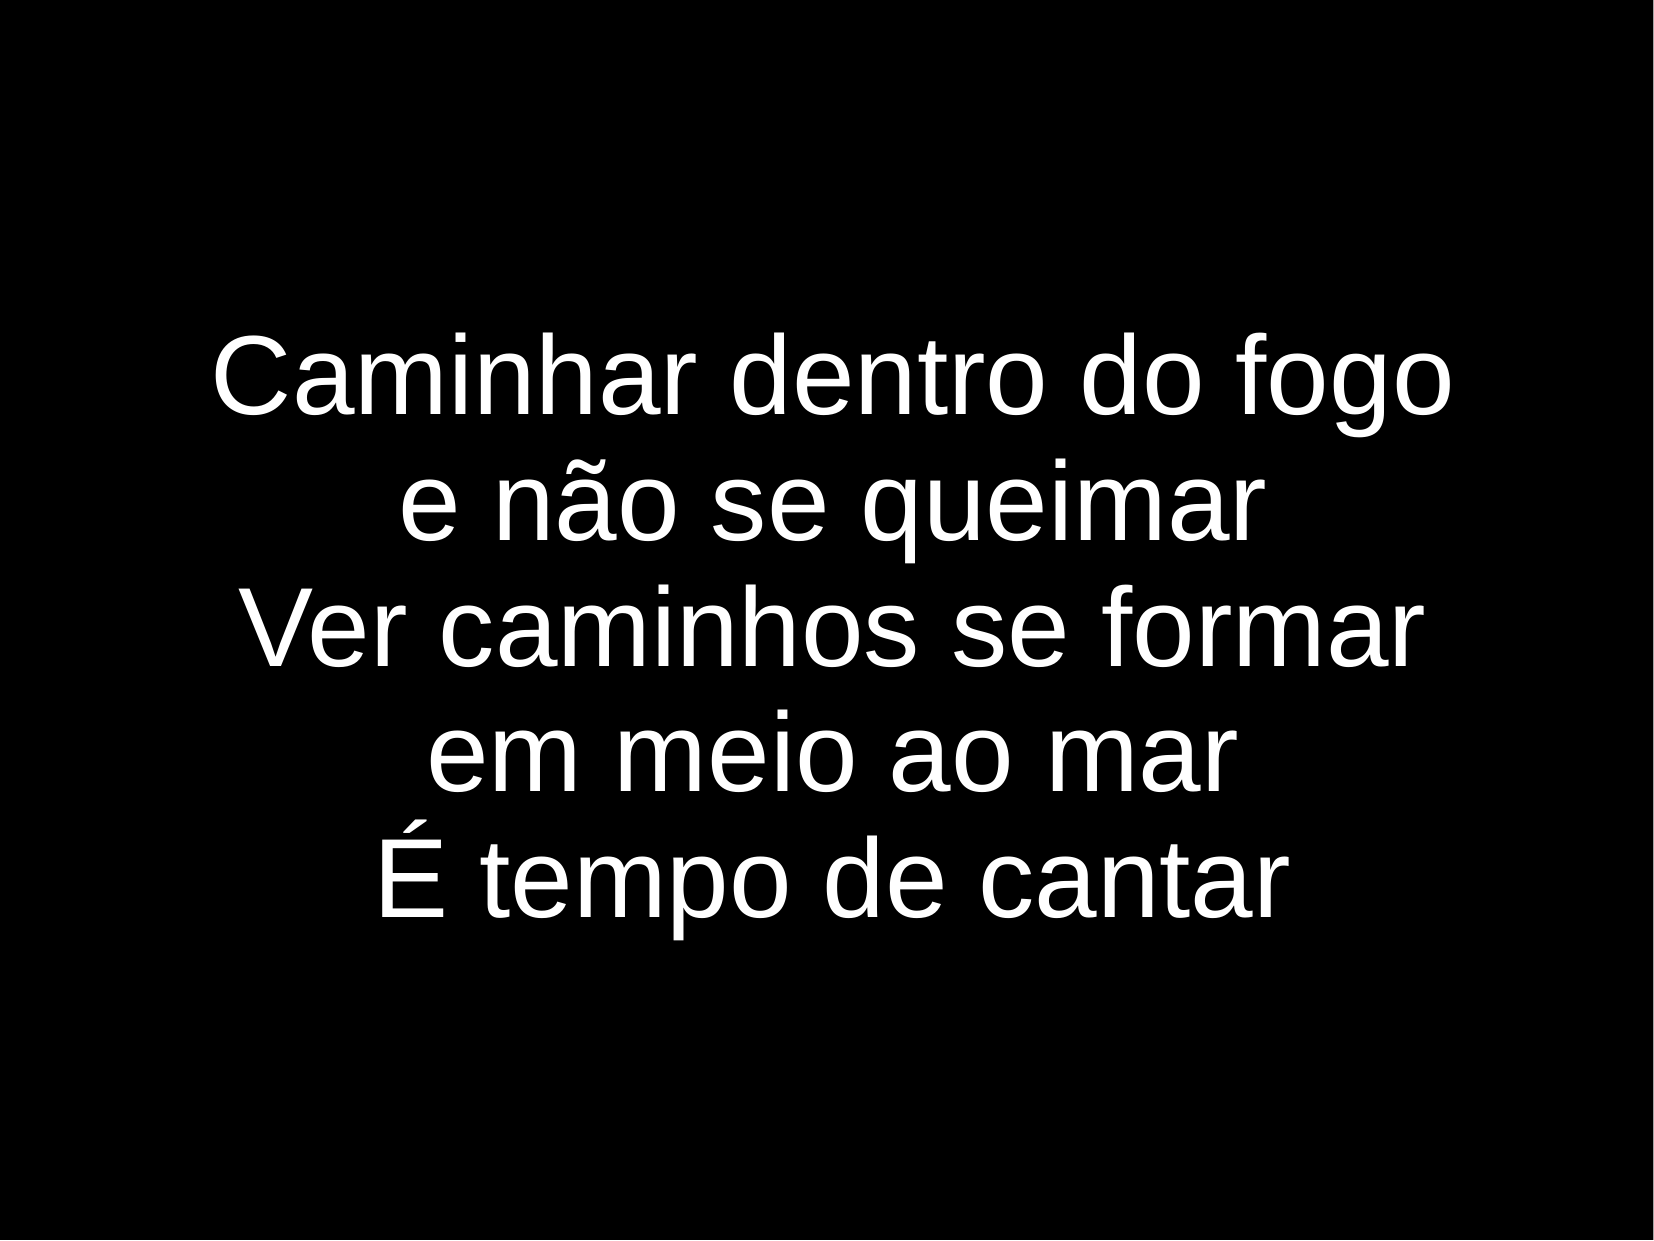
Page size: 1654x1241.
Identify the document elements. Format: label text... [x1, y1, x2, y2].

subtitle Caminhar dentro do fogo e não se queimar Ver caminhos se formar em meio ao mar É tempo de cantar [35, 49, 1630, 1205]
